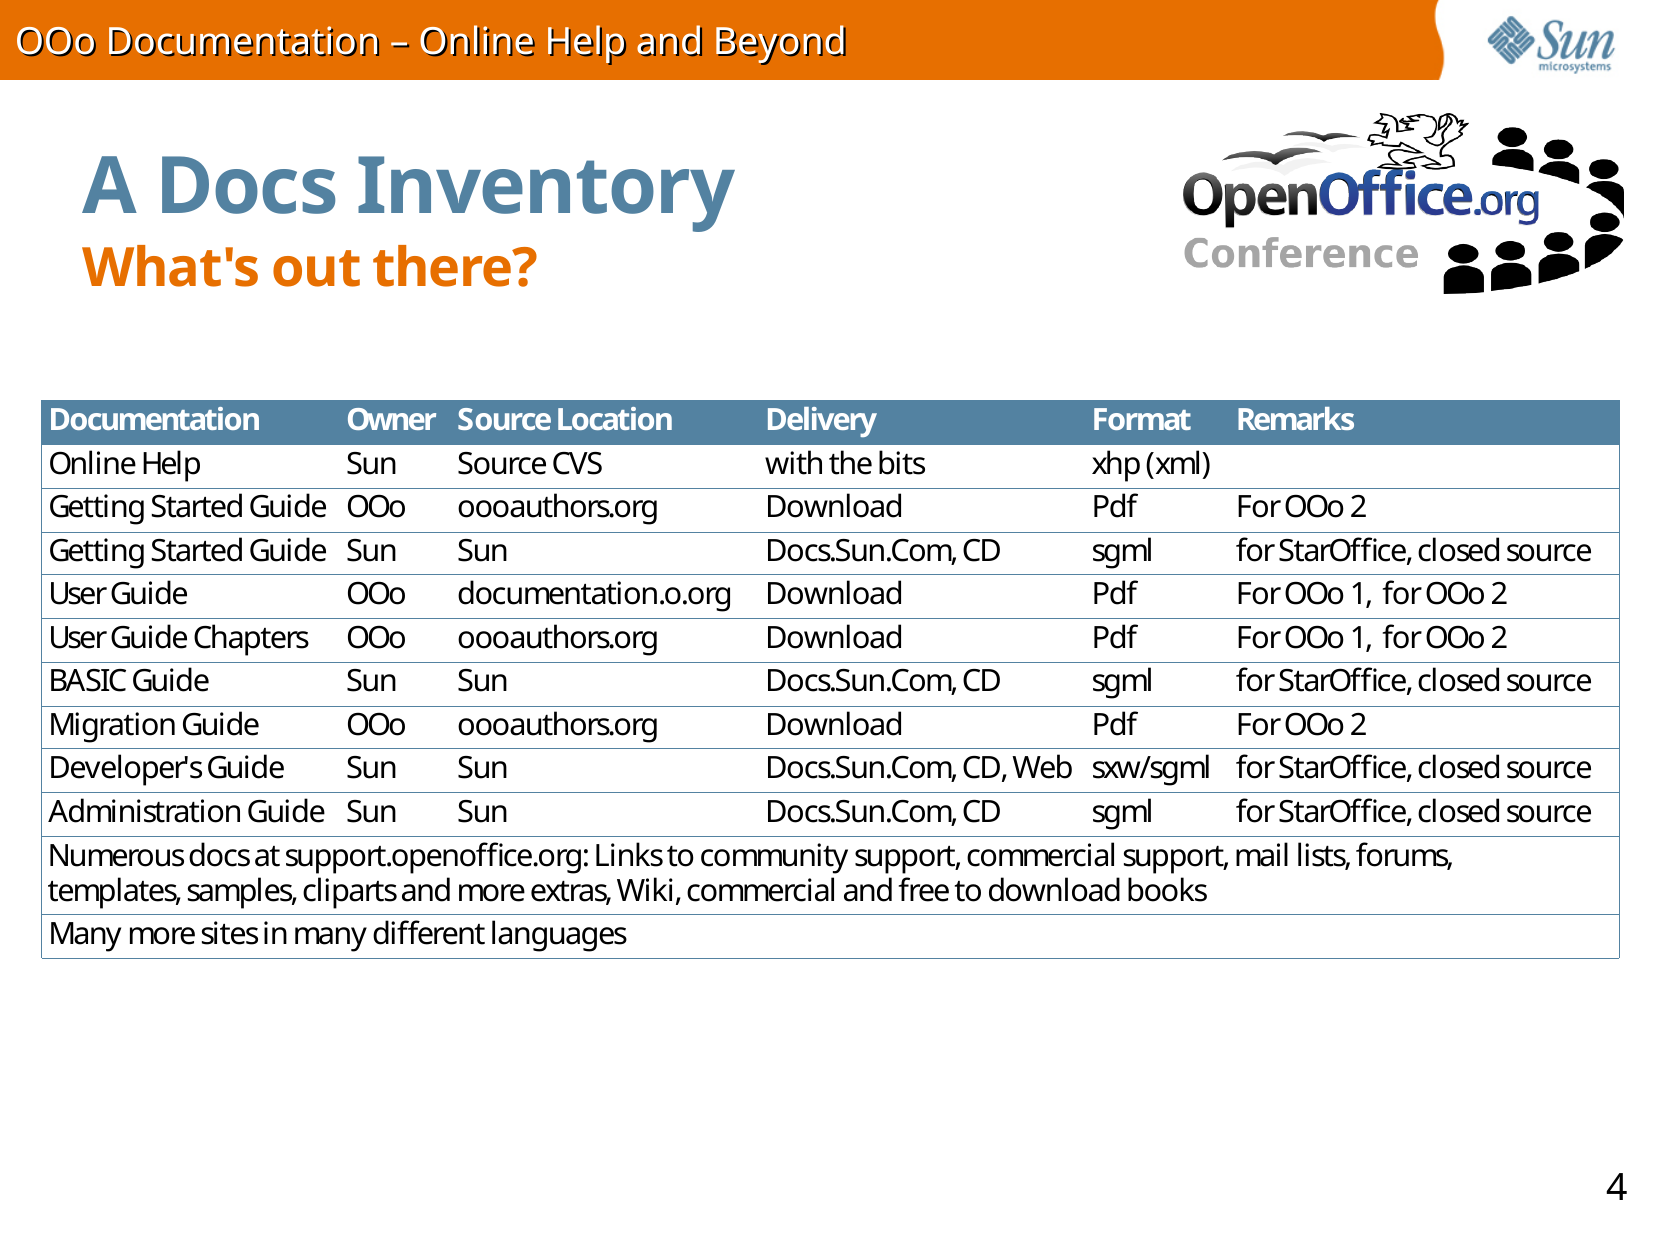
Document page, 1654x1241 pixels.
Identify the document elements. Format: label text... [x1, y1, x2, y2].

chart [39, 398, 1622, 962]
picture [0, 0, 1654, 80]
title A Docs Inventory What's out there? [82, 135, 1585, 279]
picture [1183, 113, 1624, 294]
